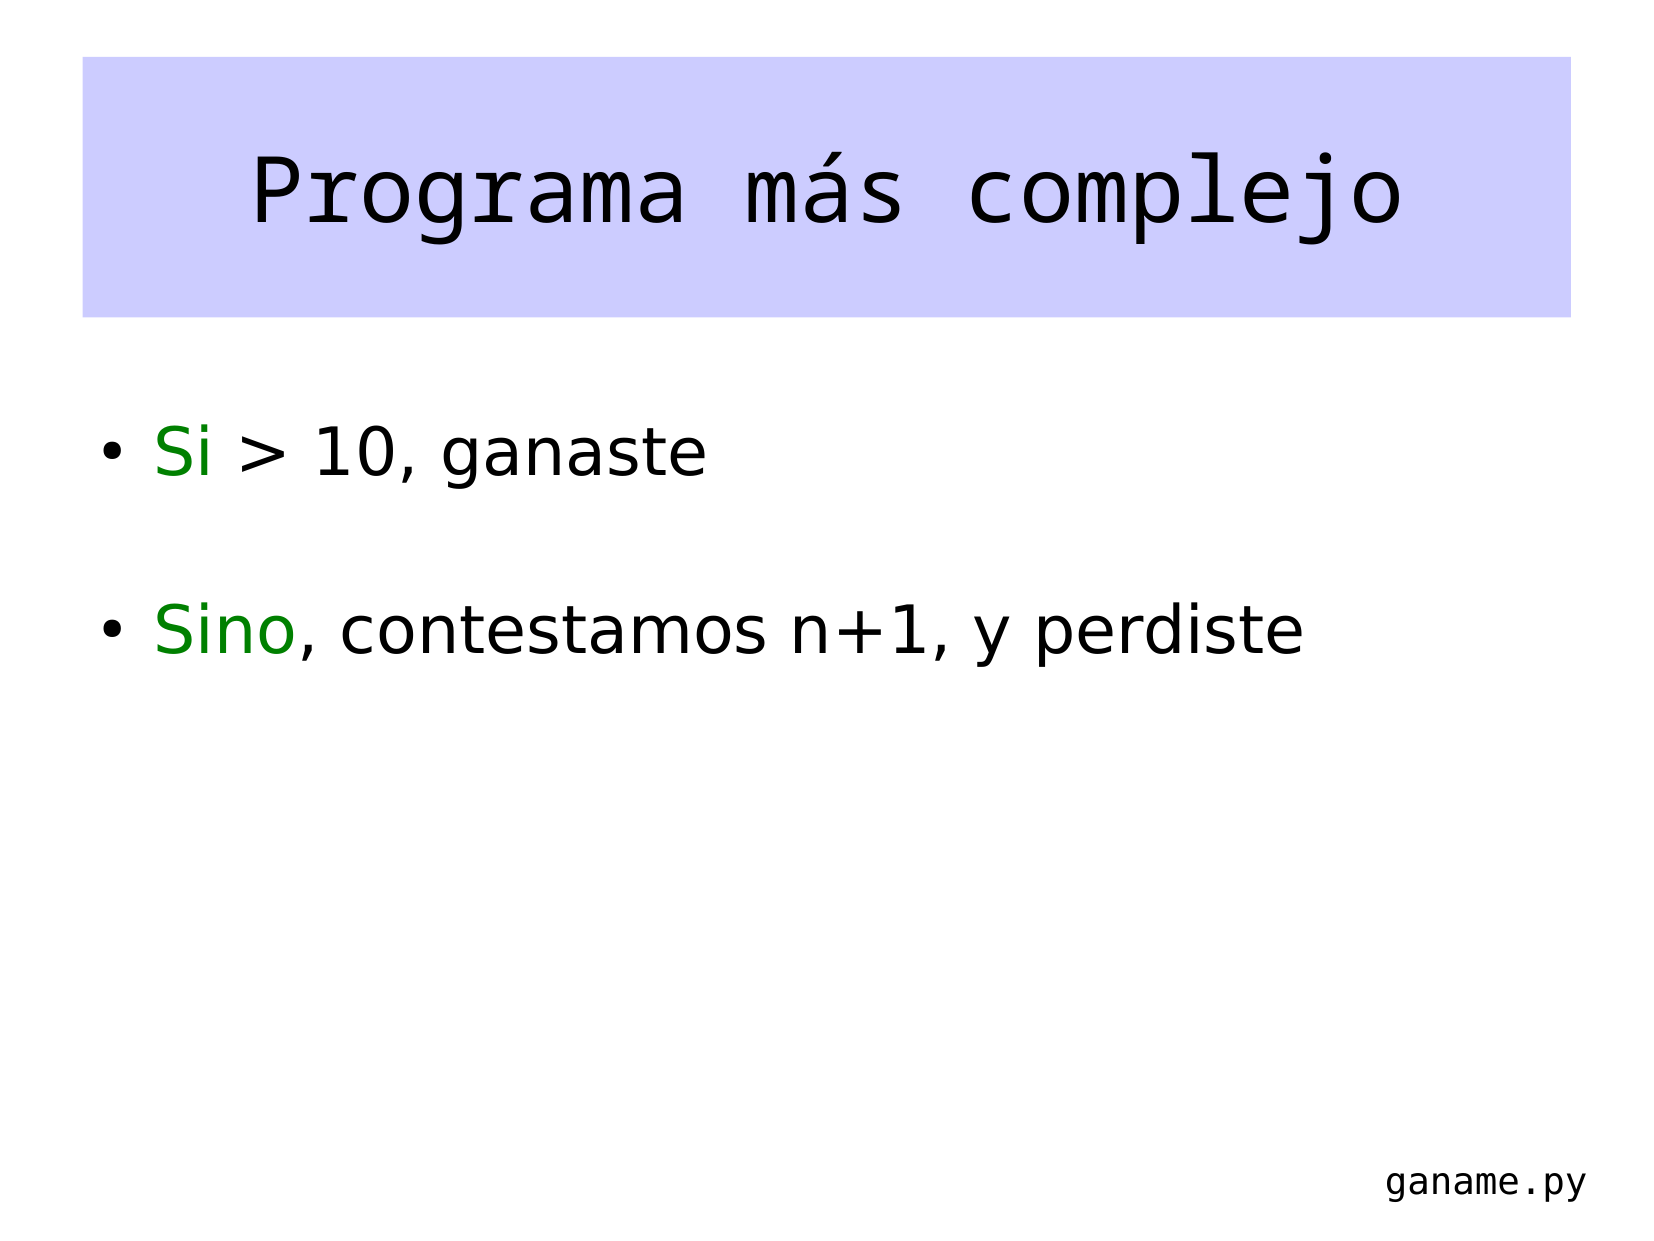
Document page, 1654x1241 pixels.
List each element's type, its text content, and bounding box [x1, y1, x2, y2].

text_box ganame.py [1369, 1152, 1603, 1211]
list Si > 10, ganaste Sino, contestamos n+1, y perdiste [82, 413, 1571, 1232]
title Programa más complejo [82, 56, 1571, 318]
